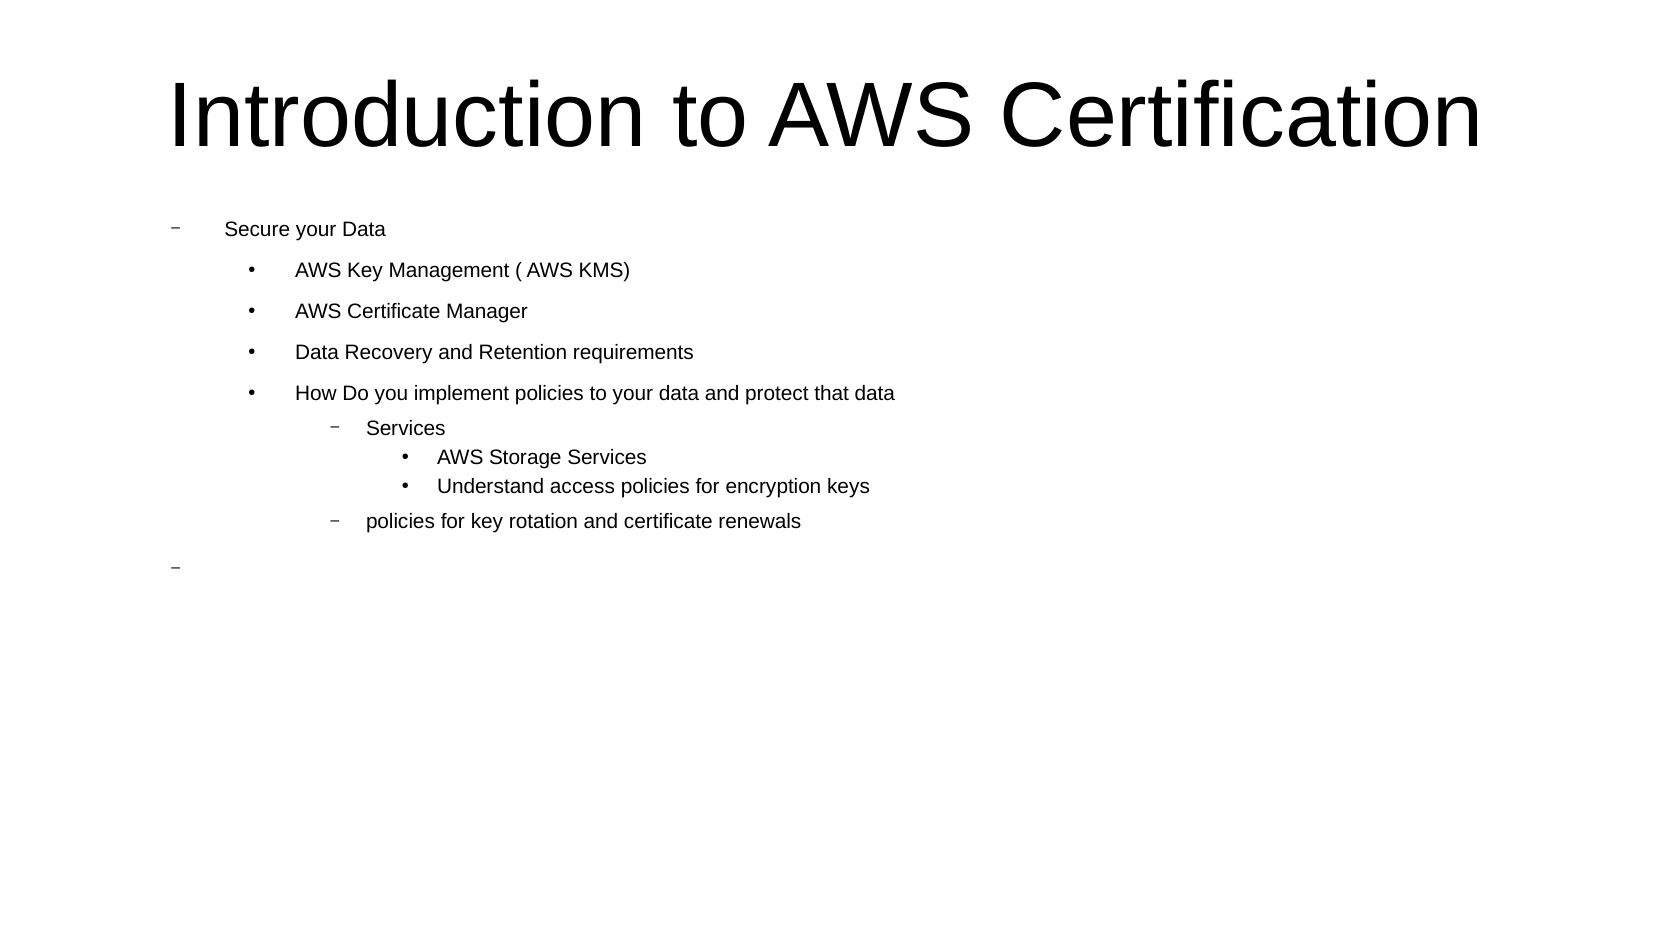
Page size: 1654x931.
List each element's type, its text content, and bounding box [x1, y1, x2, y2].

list Secure your Data AWS Key Management ( AWS KMS) AWS Certificate Manager Data Recovery and Retention requirements How Do you implement policies to your data and protect that data Services AWS Storage Services Understand access policies for encryption keys policies for key rotation and certificate renewals [82, 217, 1571, 758]
title Introduction to AWS Certification [82, 37, 1571, 193]
